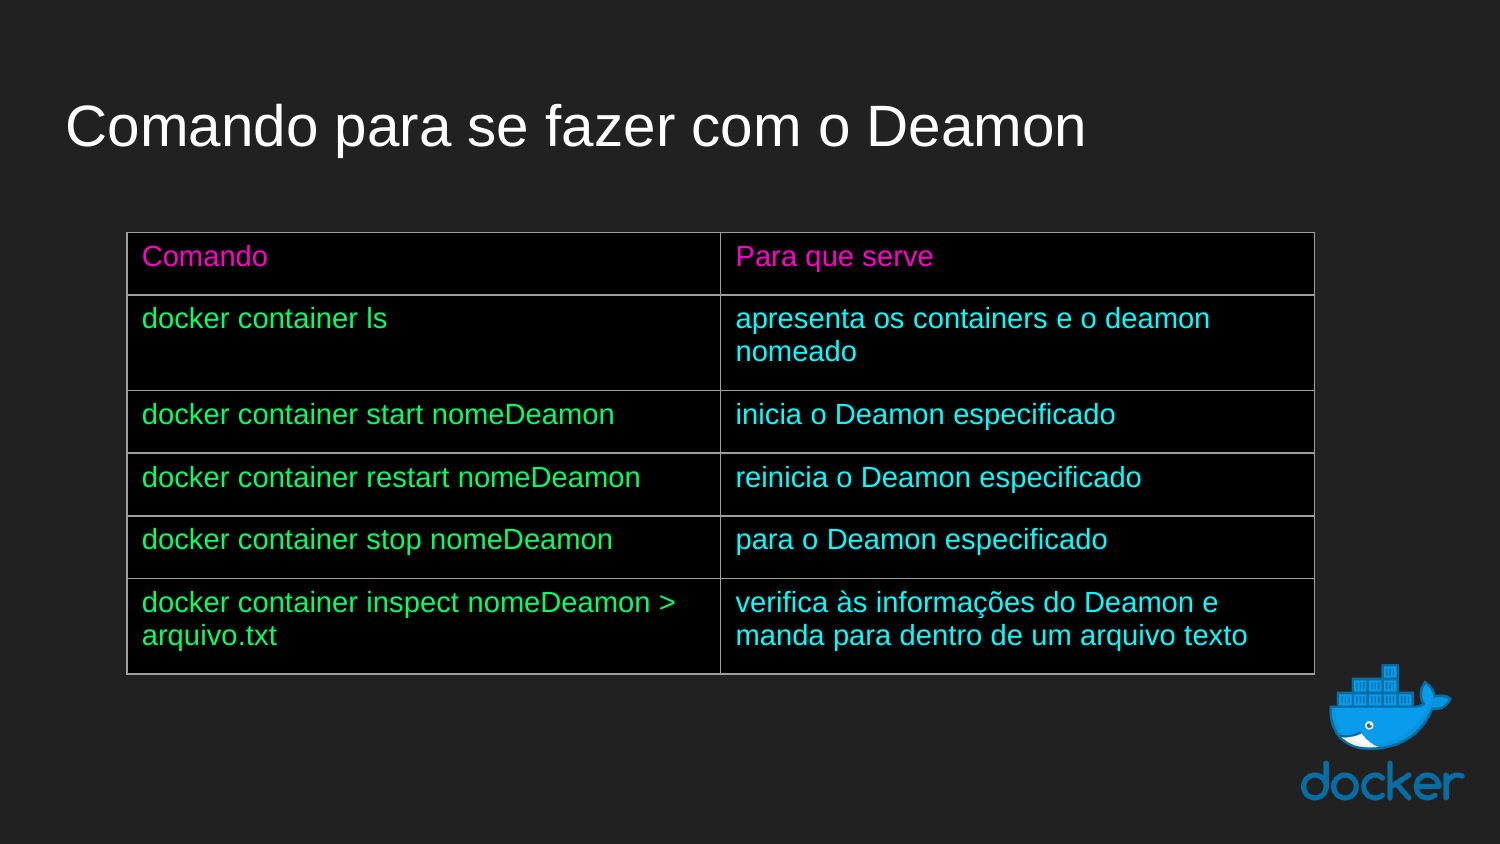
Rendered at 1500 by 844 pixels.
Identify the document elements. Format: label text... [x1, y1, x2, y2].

text_box Comando para se fazer com o Deamon [51, 72, 1449, 167]
table_cell docker container restart nomeDeamon [128, 454, 720, 515]
table_header Para que serve [721, 233, 1314, 294]
table_cell docker container stop nomeDeamon [128, 517, 720, 578]
table_cell inicia o Deamon especificado [721, 391, 1314, 452]
picture [1286, 649, 1479, 815]
table_cell docker container inspect nomeDeamon > arquivo.txt [128, 579, 720, 673]
table_cell reinicia o Deamon especificado [721, 454, 1314, 515]
table_cell para o Deamon especificado [721, 517, 1314, 578]
table_cell docker container start nomeDeamon [128, 391, 720, 452]
table_cell docker container ls [128, 296, 720, 390]
table_cell apresenta os containers e o deamon nomeado [721, 296, 1314, 390]
table_header Comando [128, 233, 720, 294]
table_cell verifica às informações do Deamon e manda para dentro de um arquivo texto [721, 579, 1314, 673]
